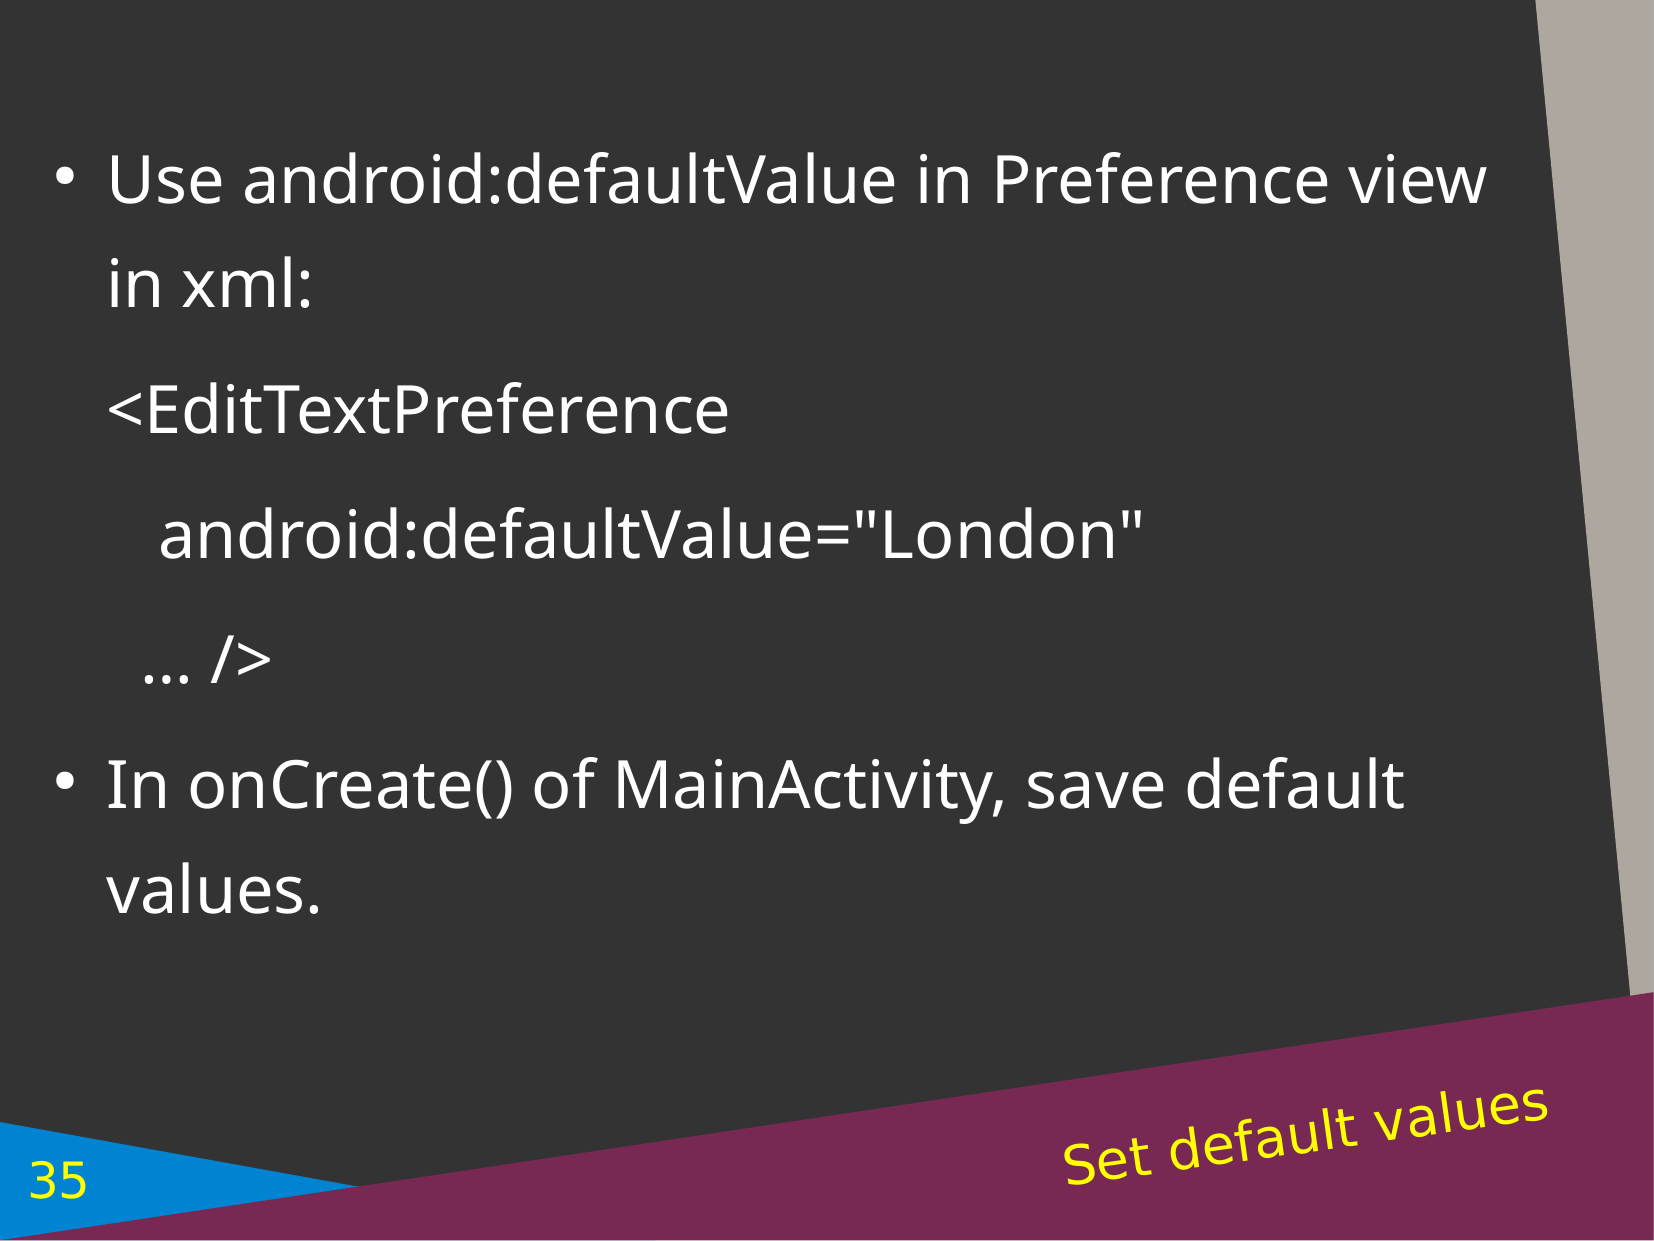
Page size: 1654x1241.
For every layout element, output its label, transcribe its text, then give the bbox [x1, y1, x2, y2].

title Set default values [956, 995, 1654, 1241]
list Use android:defaultValue in Preference view in xml: <EditTextPreference android:defaultValue="London" … /> In onCreate() of MainActivity, save default values. [35, 59, 1524, 993]
